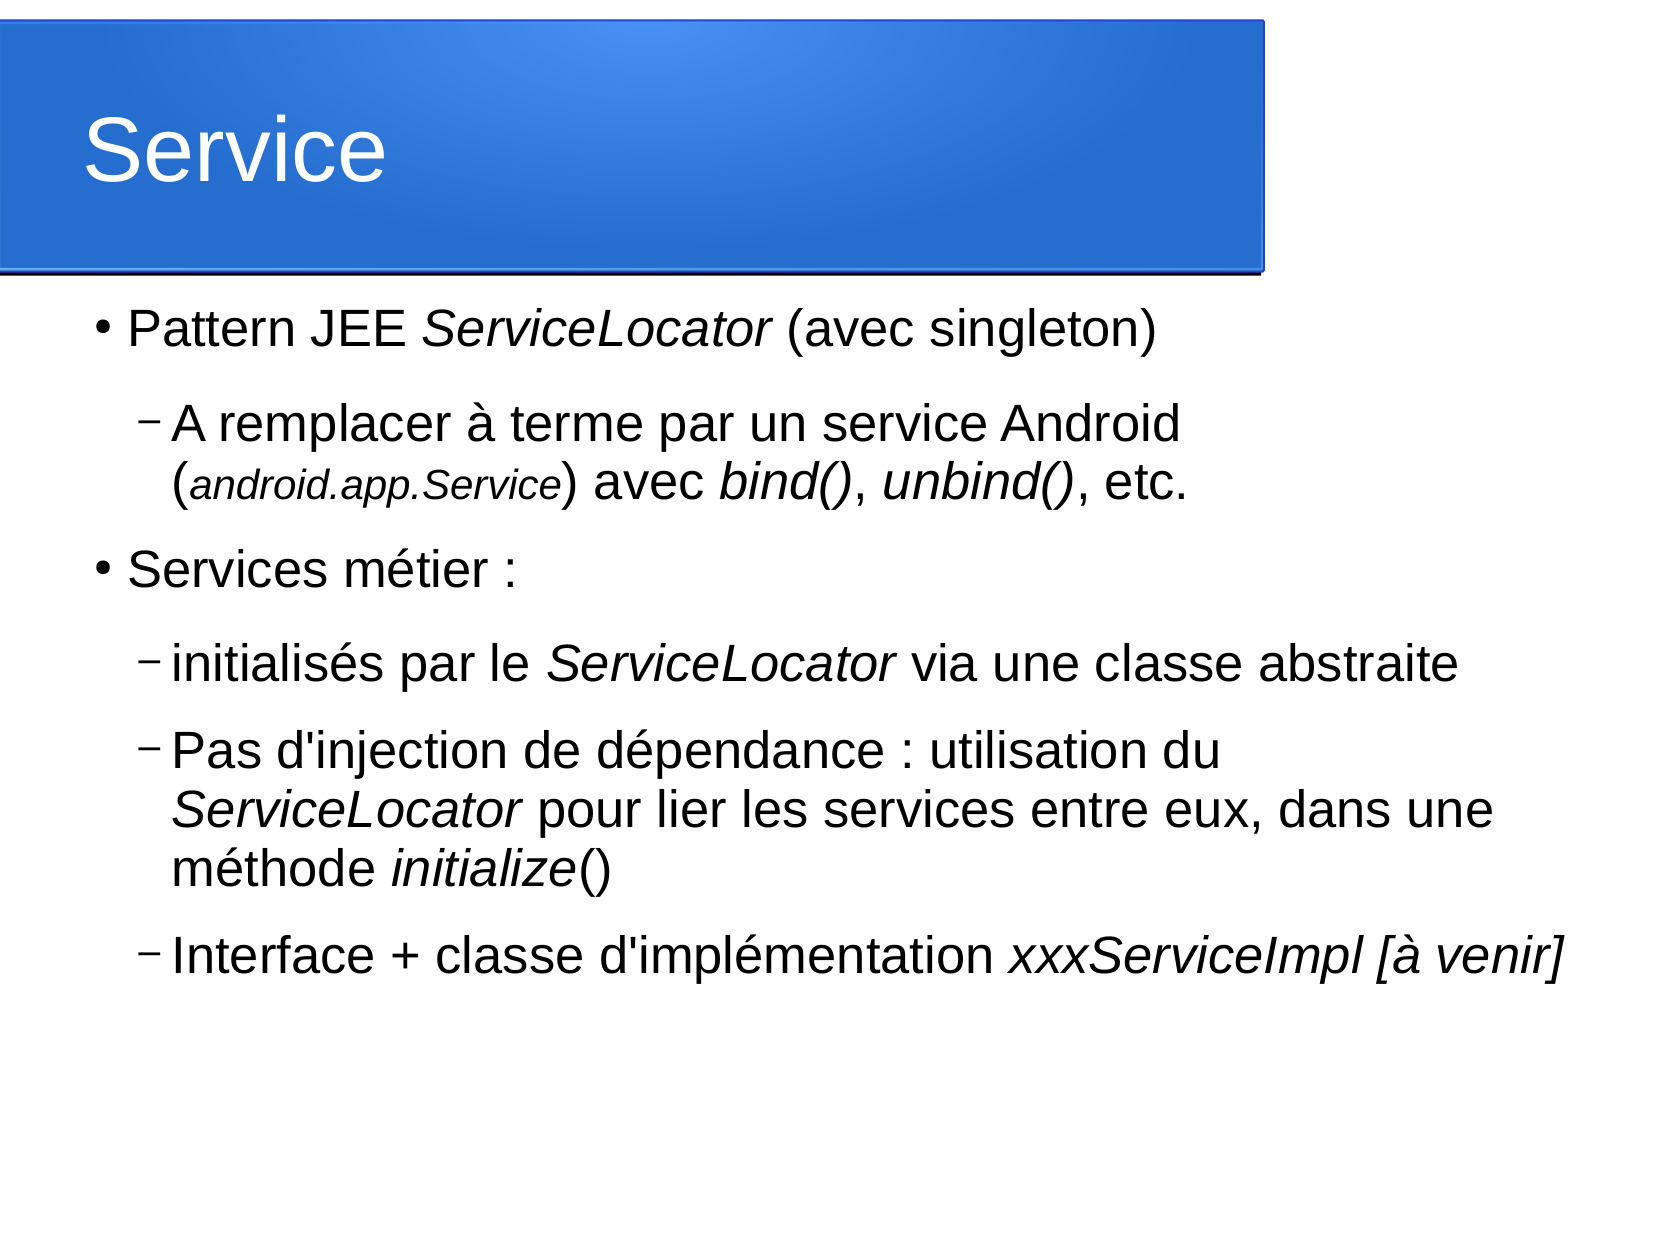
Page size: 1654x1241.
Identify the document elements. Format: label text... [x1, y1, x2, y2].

title Service [82, 47, 1235, 252]
list Pattern JEE ServiceLocator (avec singleton) A remplacer à terme par un service Android (android.app.Service) avec bind(), unbind(), etc. Services métier : initialisés par le ServiceLocator via une classe abstraite Pas d'injection de dépendance : utilisation du ServiceLocator pour lier les services entre eux, dans une méthode initialize() Interface + classe d'implémentation xxxServiceImpl [à venir] [82, 299, 1571, 1019]
